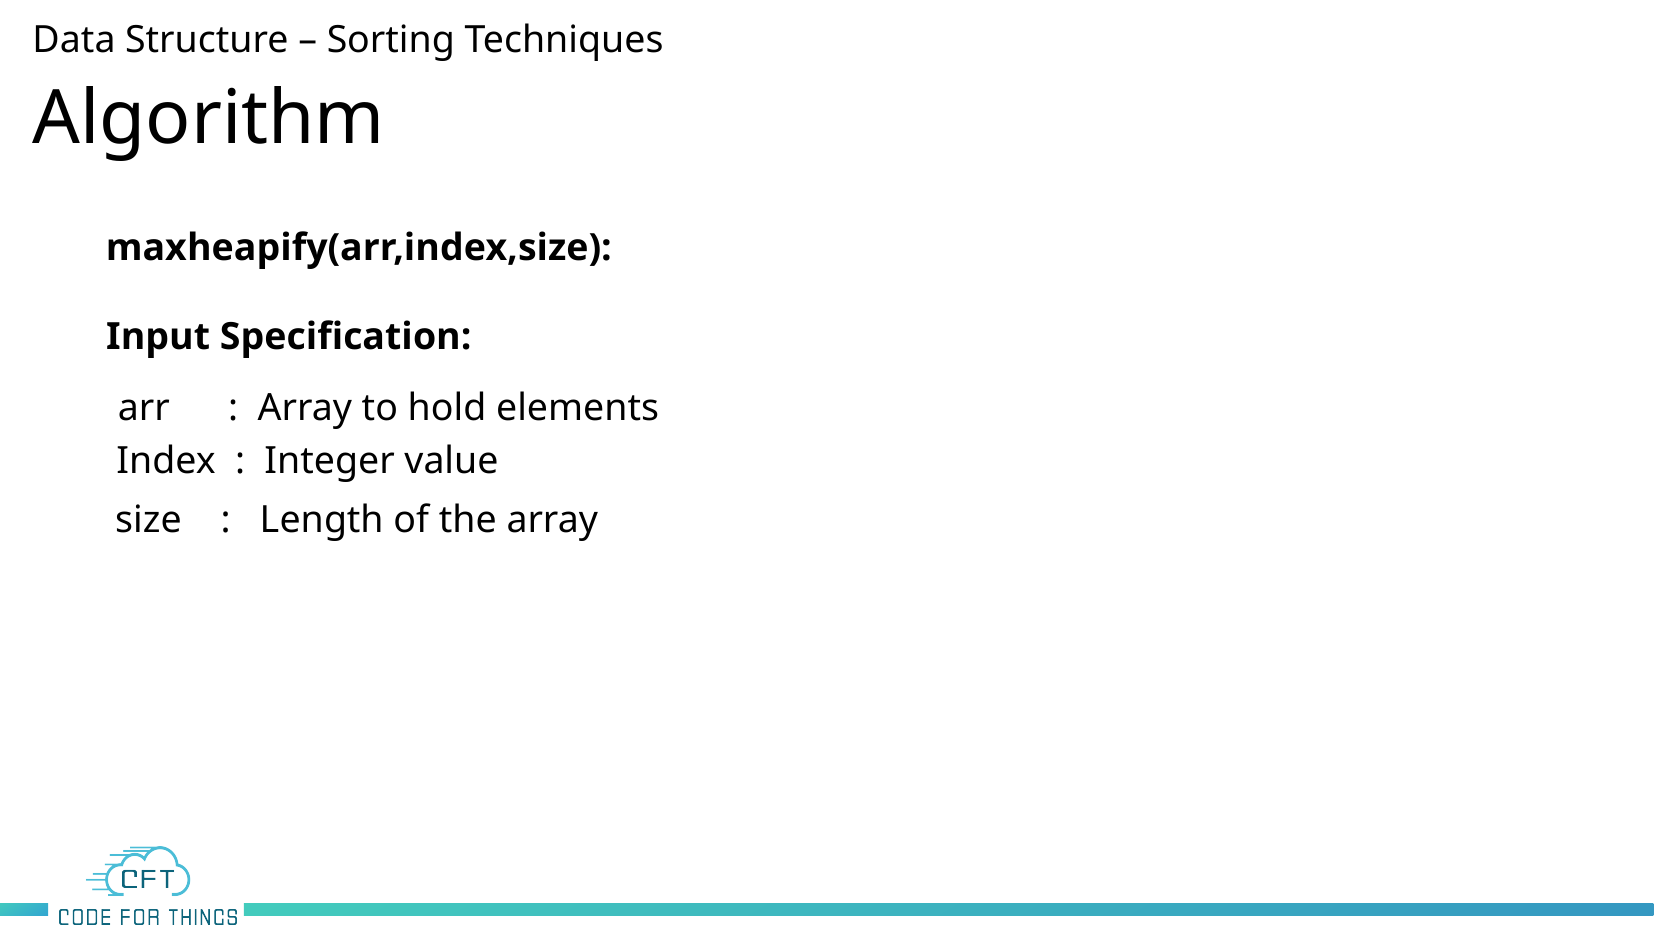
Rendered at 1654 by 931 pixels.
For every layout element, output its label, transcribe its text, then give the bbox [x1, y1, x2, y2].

text_box Input Specification: [91, 302, 556, 374]
picture [59, 846, 237, 925]
text_box maxheapify(arr,index,size): [91, 212, 745, 272]
text_box Index : Integer value [101, 426, 591, 484]
title Data Structure – Sorting Techniques Algorithm [32, 12, 1184, 166]
text_box arr : Array to hold elements [103, 373, 756, 432]
text_box size : Length of the array [100, 484, 698, 544]
